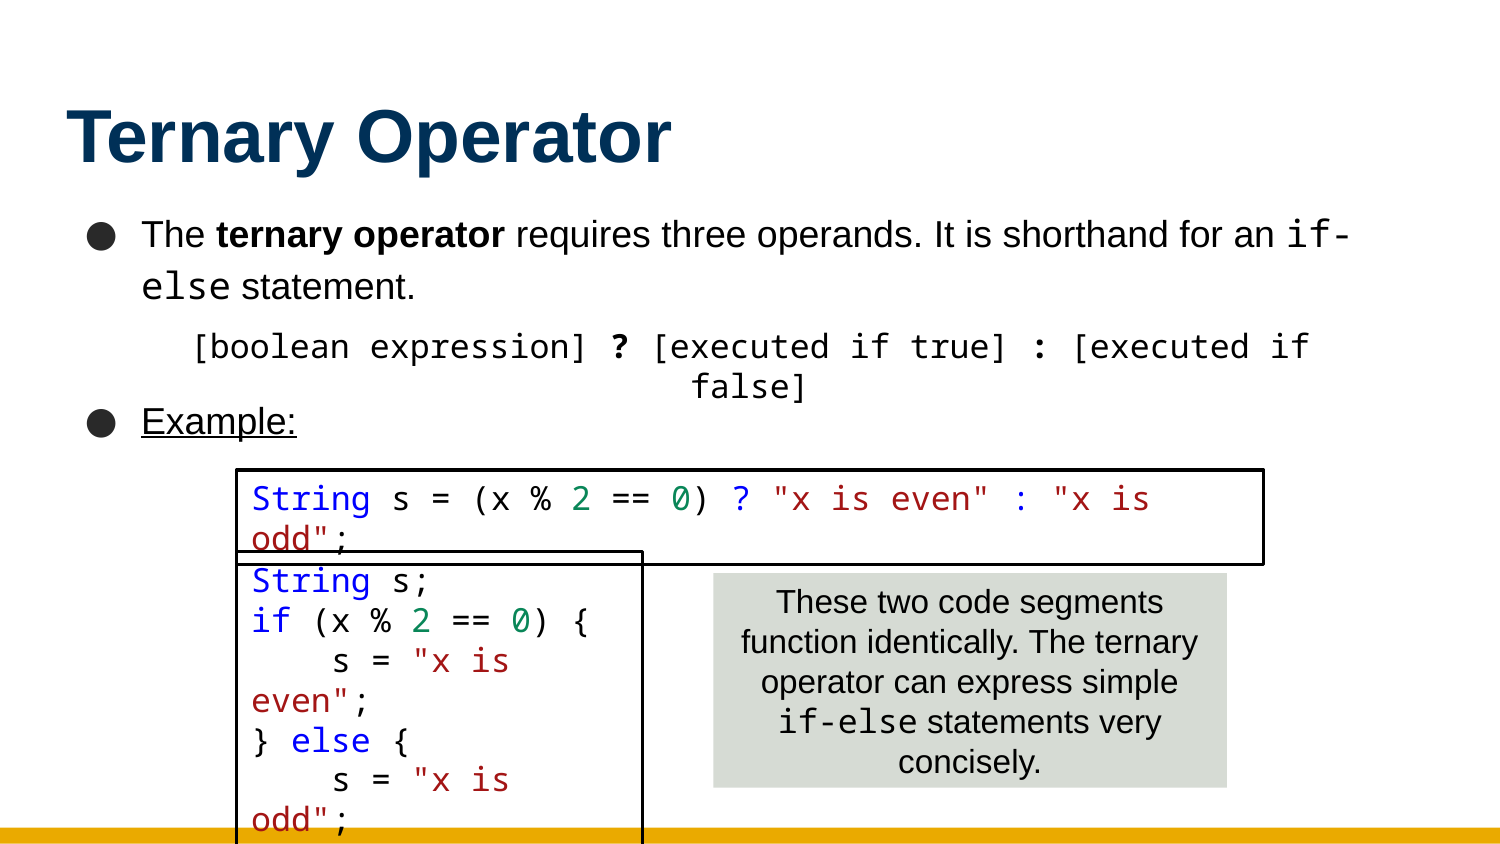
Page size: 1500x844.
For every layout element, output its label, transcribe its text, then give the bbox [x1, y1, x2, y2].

text_box These two code segments function identically. The ternary operator can express simple if-else statements very concisely. [713, 573, 1227, 788]
text_box [boolean expression] ? [executed if true] : [executed if false] [160, 318, 1340, 413]
text_box String s; if (x % 2 == 0) { s = "x is even"; } else { s = "x is odd"; } [236, 551, 643, 844]
text_box String s = (x % 2 == 0) ? "x is even" : "x is odd"; [236, 470, 1264, 565]
text_box The ternary operator requires three operands. It is shorthand for an if-else statement. Example: [51, 188, 1449, 801]
title Ternary Operator [51, 72, 1449, 188]
